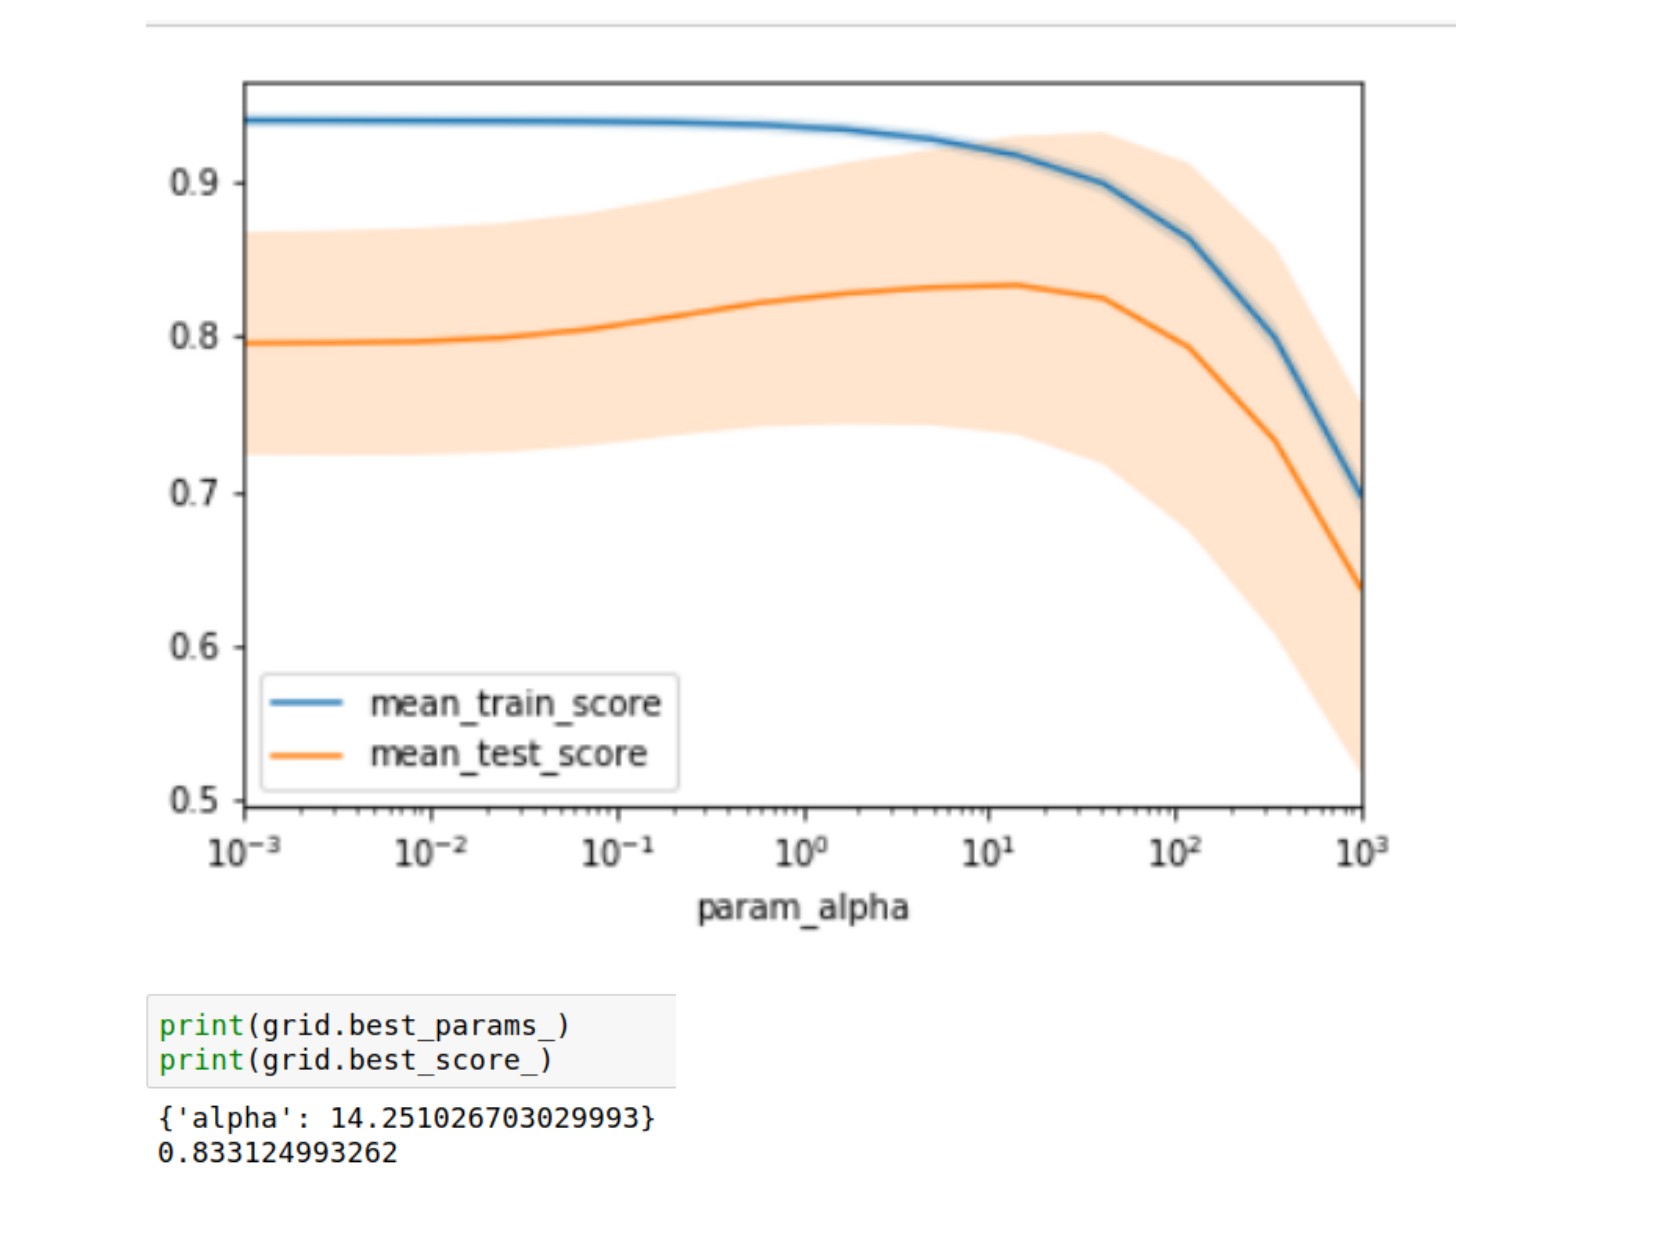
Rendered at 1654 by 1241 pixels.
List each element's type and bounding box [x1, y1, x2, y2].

picture [146, 20, 1456, 946]
picture [142, 974, 676, 1183]
